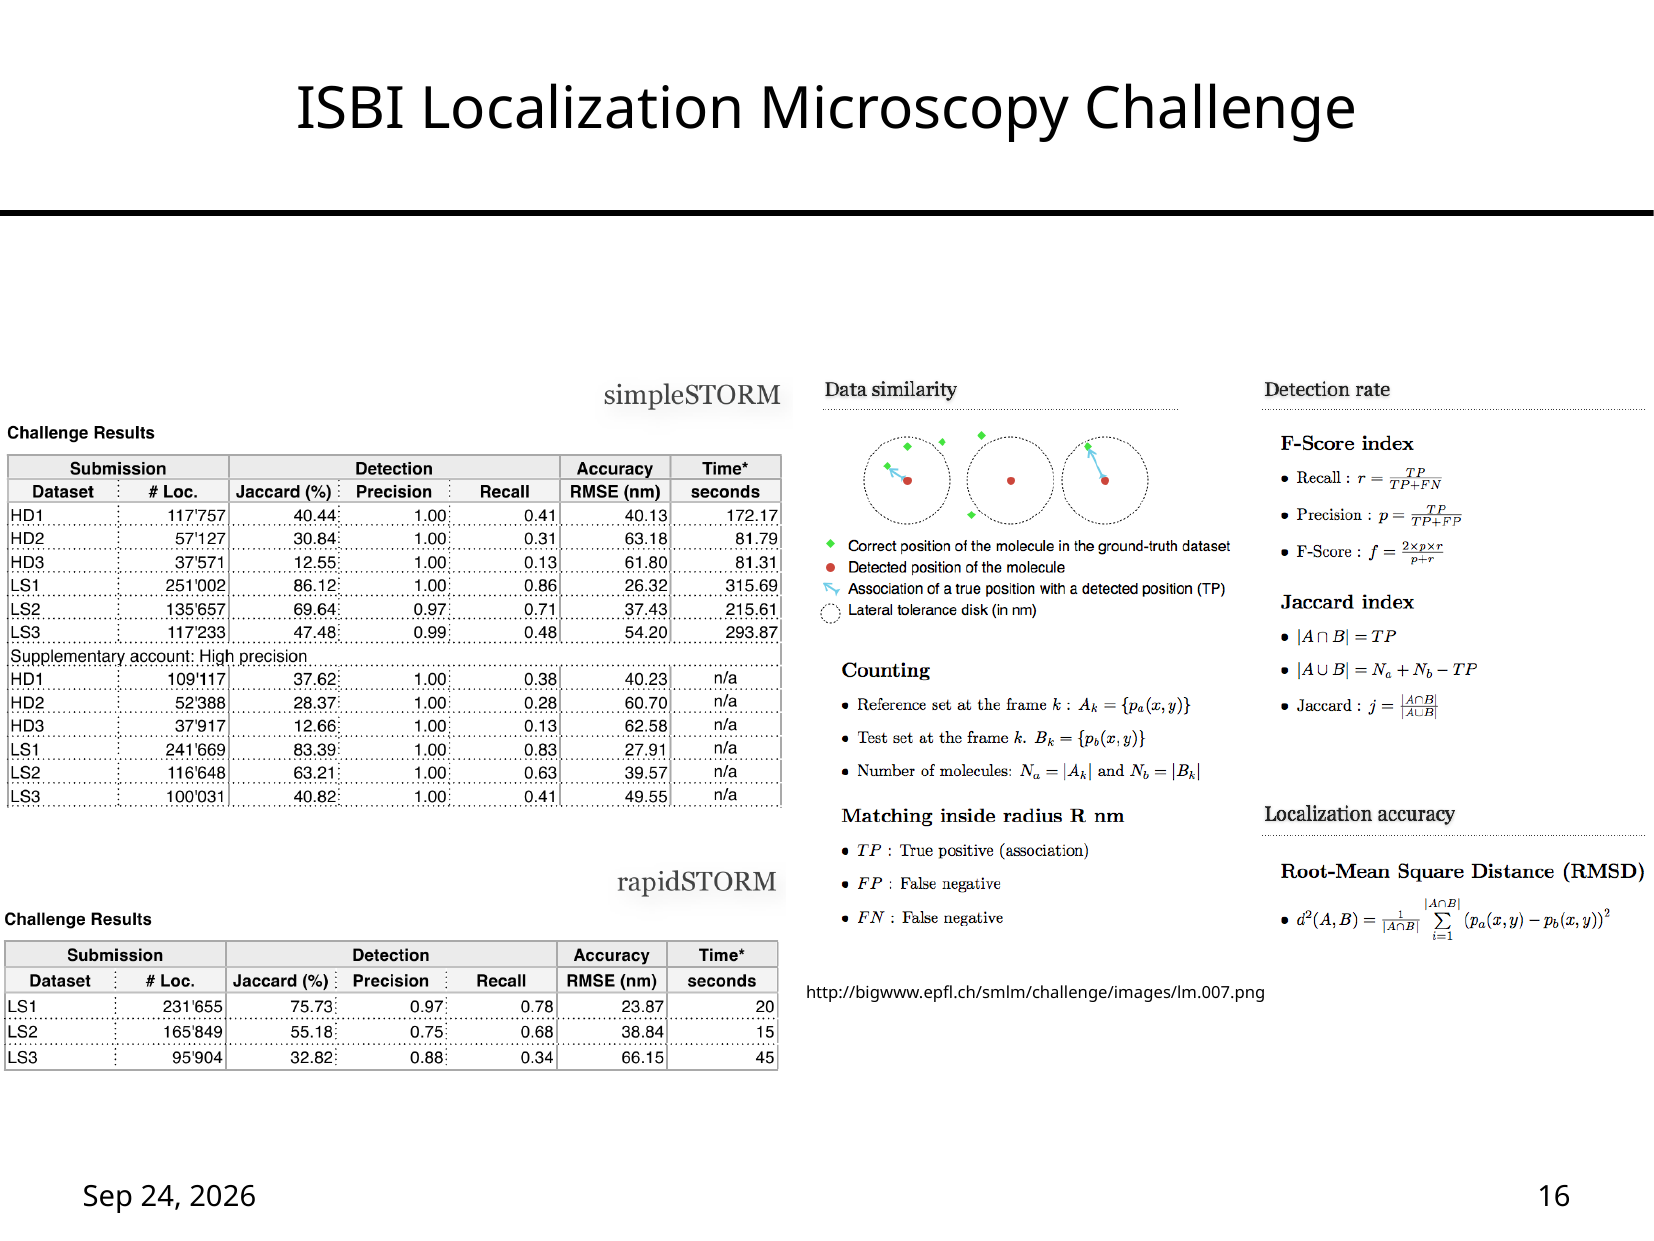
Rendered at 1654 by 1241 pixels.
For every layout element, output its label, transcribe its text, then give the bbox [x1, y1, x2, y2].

title ISBI Localization Microscopy Challenge [82, 2, 1571, 210]
picture [0, 862, 786, 1075]
text_box http://bigwww.epfl.ch/smlm/challenge/images/lm.007.png [791, 973, 1252, 1011]
picture [0, 371, 1654, 976]
